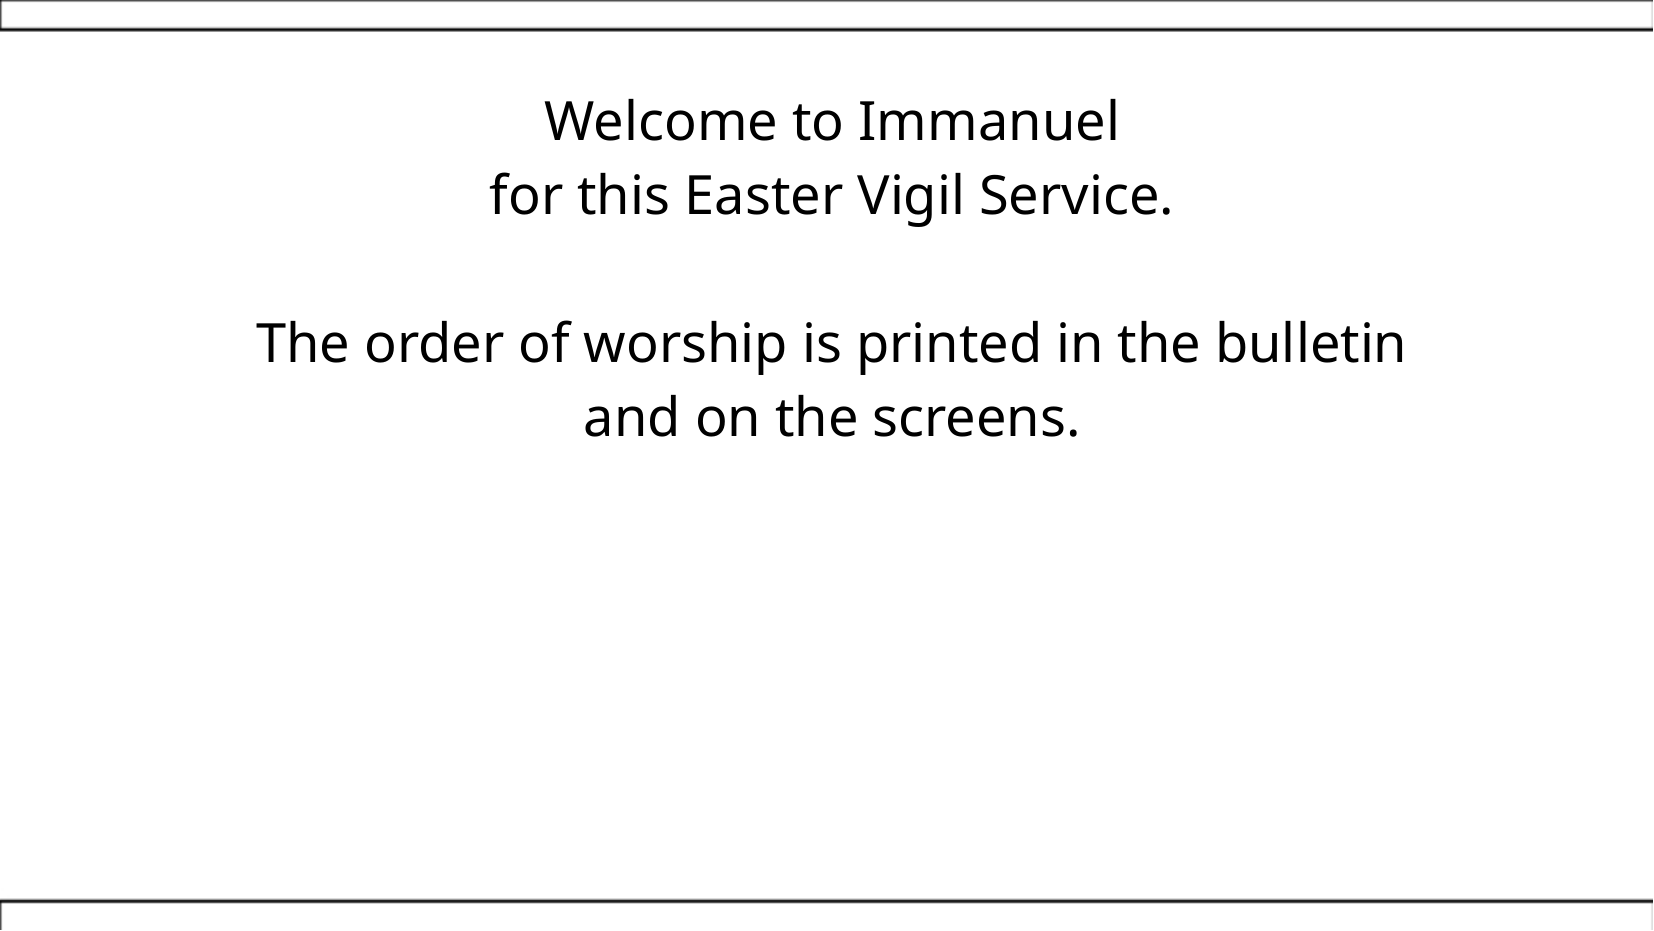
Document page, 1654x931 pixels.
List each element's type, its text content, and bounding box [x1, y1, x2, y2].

picture [0, 0, 1653, 930]
text_box Welcome to Immanuel for this Easter Vigil Service. The order of worship is printed in the bulletin and on the screens. [105, 75, 1561, 451]
